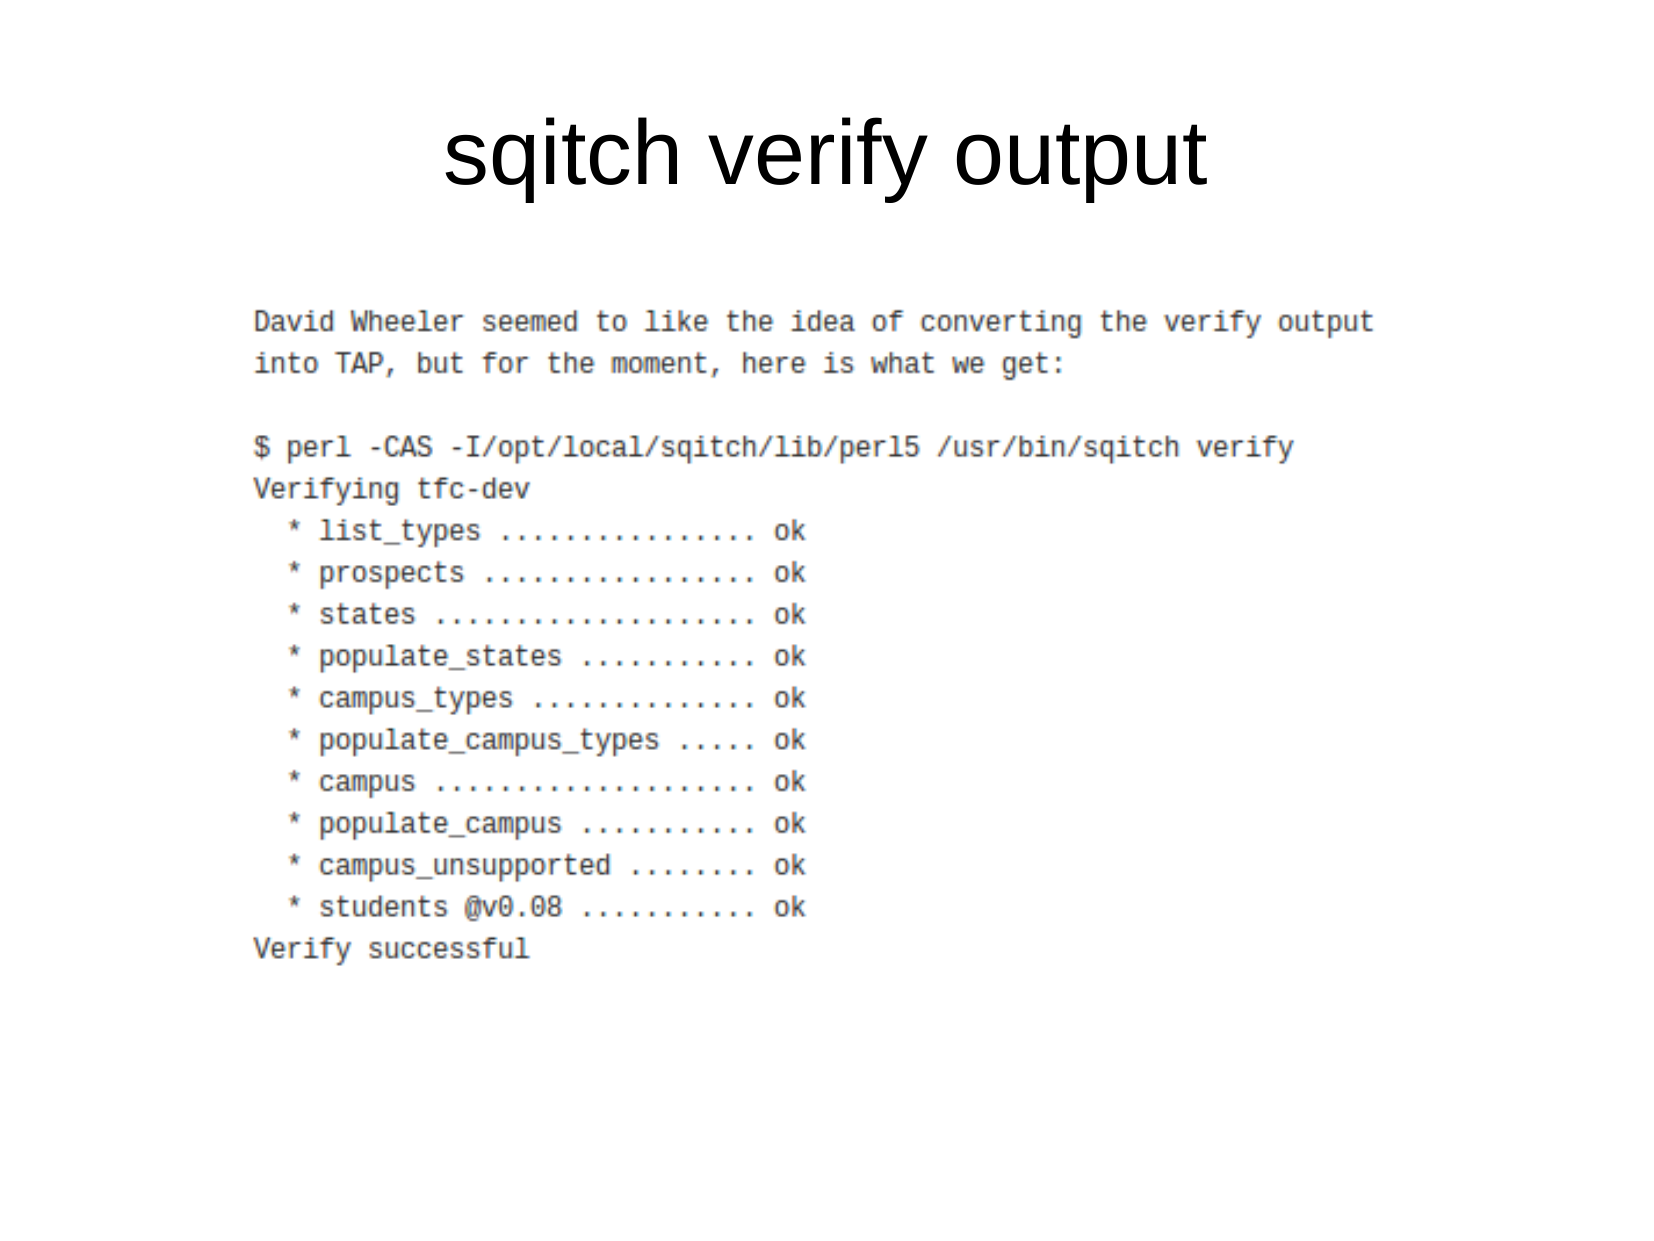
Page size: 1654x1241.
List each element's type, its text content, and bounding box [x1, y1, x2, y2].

picture [231, 290, 1422, 1010]
title sqitch verify output [82, 49, 1571, 257]
